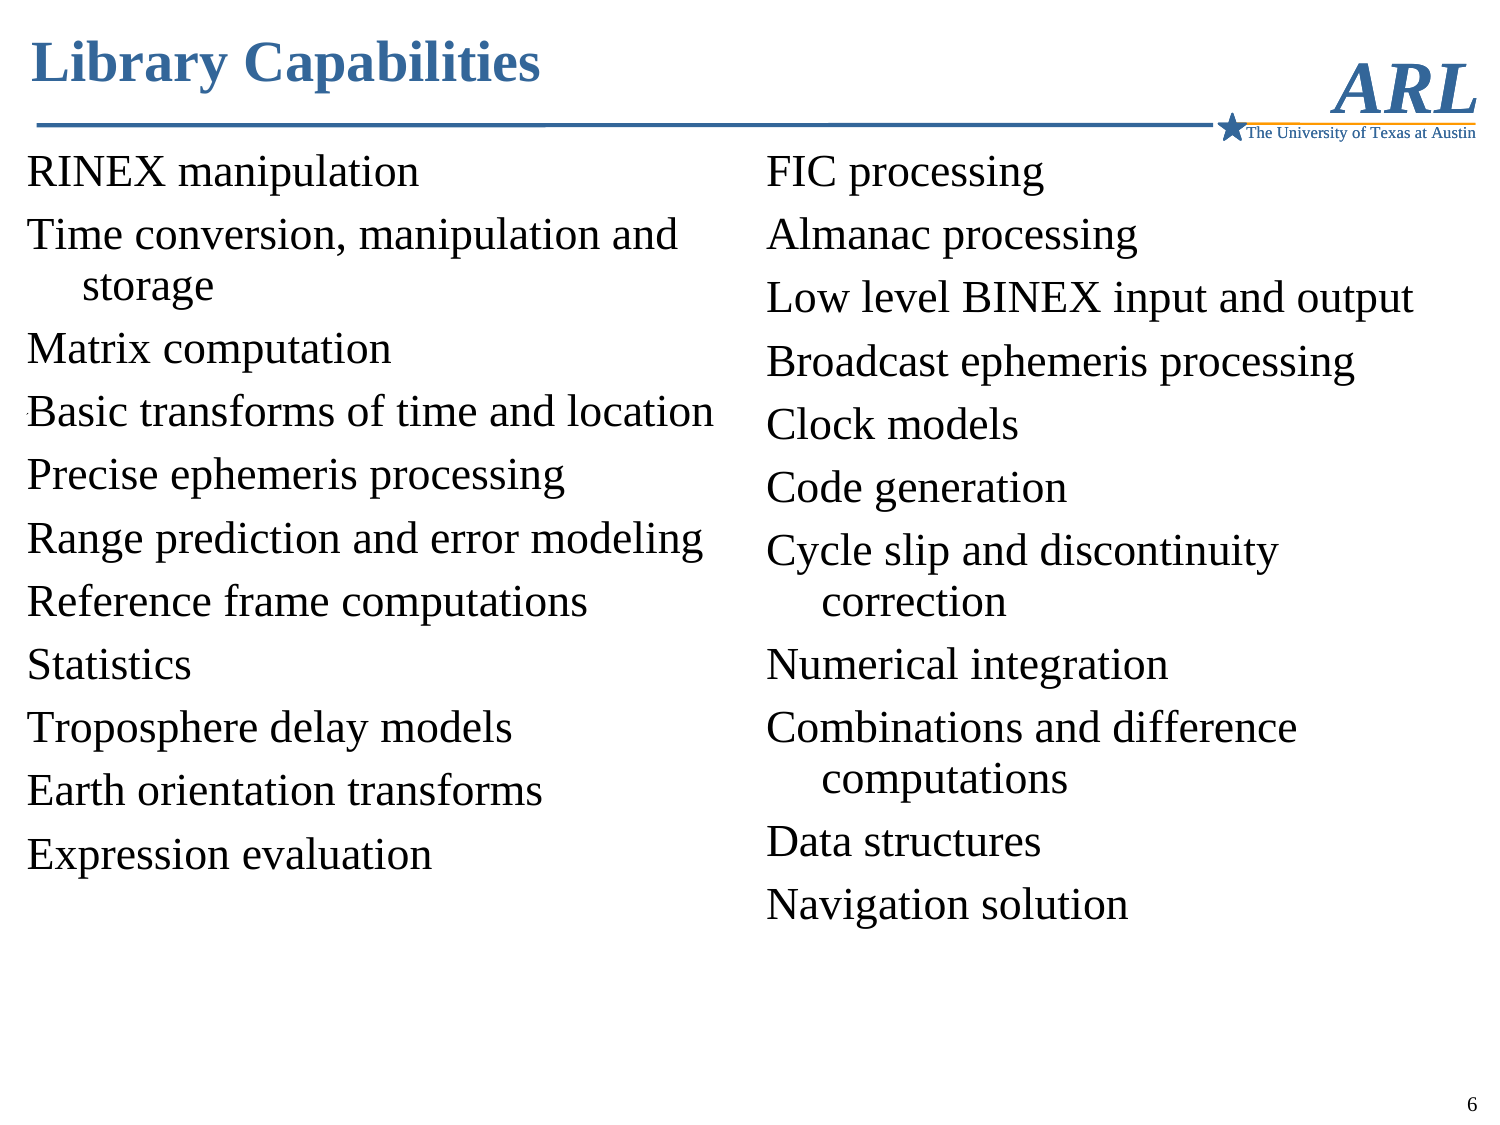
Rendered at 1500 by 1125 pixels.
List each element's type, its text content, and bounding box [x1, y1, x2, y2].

list RINEX manipulation Time conversion, manipulation and storage Matrix computation Basic transforms of time and location Precise ephemeris processing Range prediction and error modeling Reference frame computations Statistics Troposphere delay models Earth orientation transforms Expression evaluation [26, 145, 731, 1104]
title Library Capabilities [31, 7, 1298, 125]
list FIC processing Almanac processing Low level BINEX input and output Broadcast ephemeris processing Clock models Code generation Cycle slip and discontinuity correction Numerical integration Combinations and difference computations Data structures Navigation solution [765, 145, 1471, 1089]
